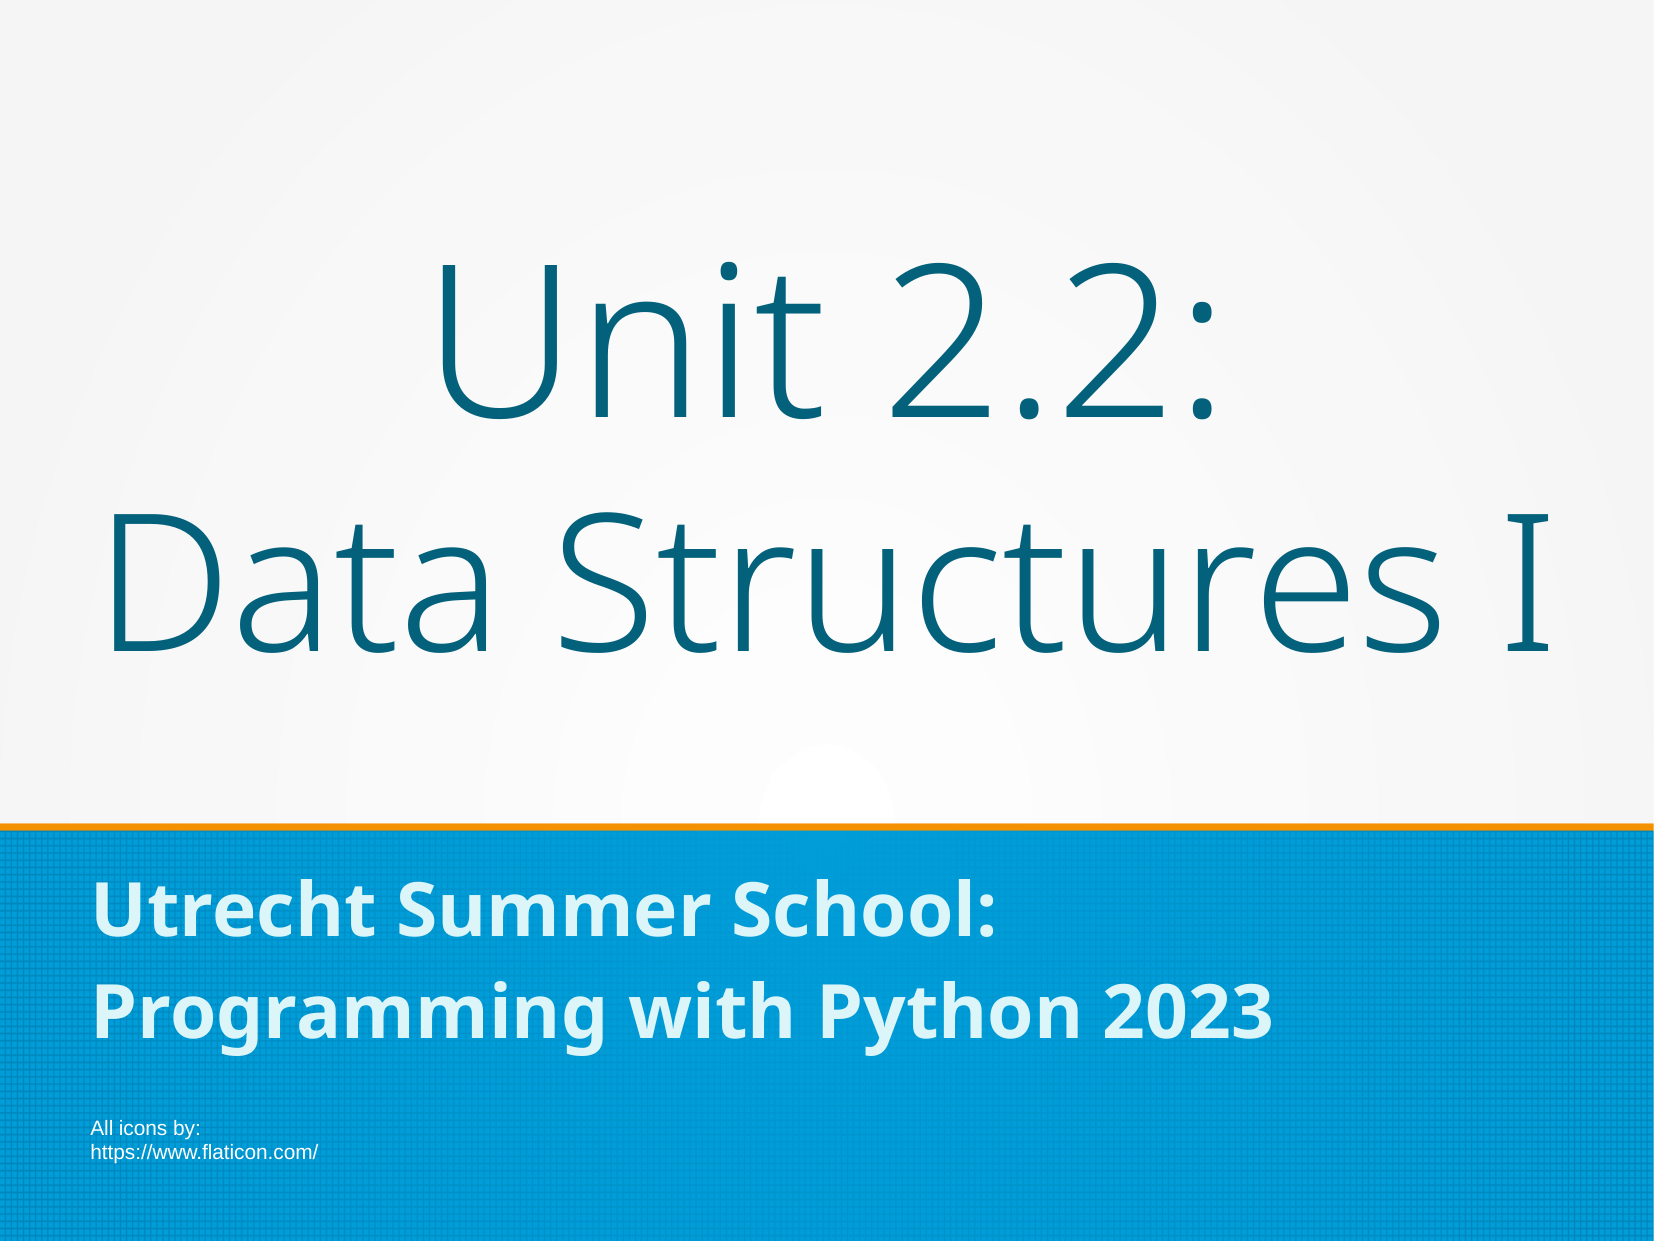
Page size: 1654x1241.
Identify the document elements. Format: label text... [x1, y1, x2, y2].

text_box All icons by: https://www.flaticon.com/ [75, 1109, 361, 1172]
title Unit 2.2: Data Structures I [82, 49, 1571, 690]
picture [0, 0, 1654, 830]
text_box Utrecht Summer School: Programming with Python 2023 [90, 855, 1436, 1063]
